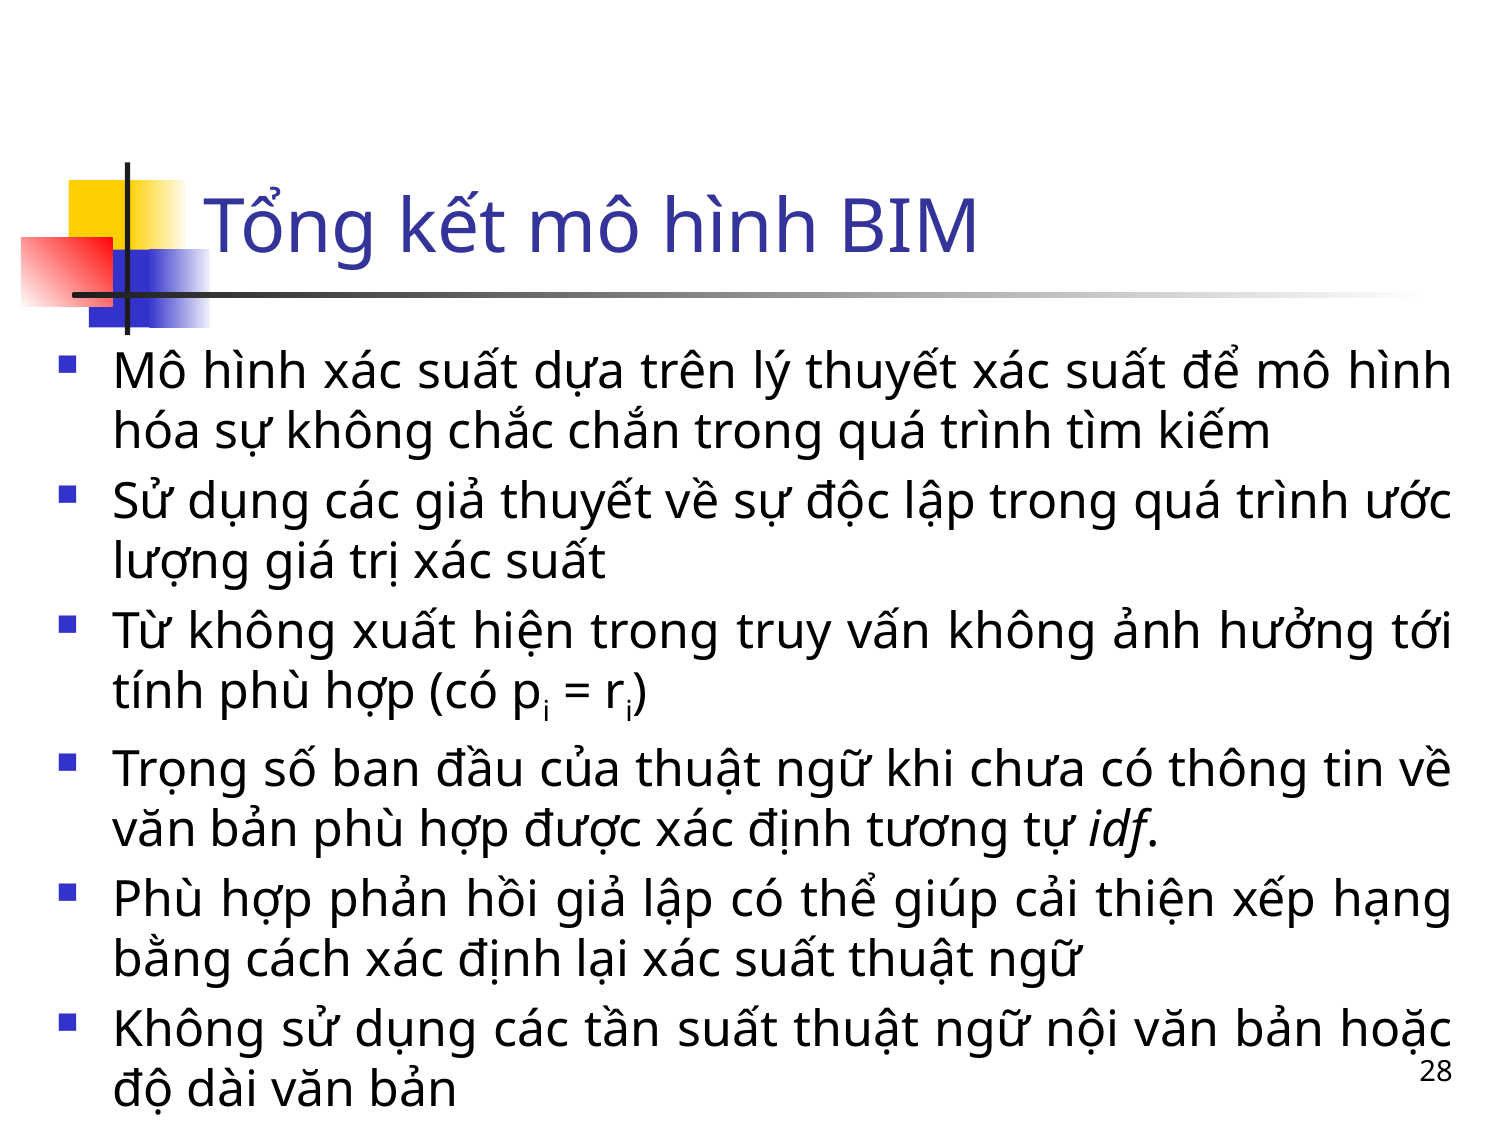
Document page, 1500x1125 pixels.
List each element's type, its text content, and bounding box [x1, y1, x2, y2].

title Tổng kết mô hình BIM [188, 35, 1468, 275]
list Mô hình xác suất dựa trên lý thuyết xác suất để mô hình hóa sự không chắc chắn trong quá trình tìm kiếm Sử dụng các giả thuyết về sự độc lập trong quá trình ước lượng giá trị xác suất Từ không xuất hiện trong truy vấn không ảnh hưởng tới tính phù hợp (có pi = ri) Trọng số ban đầu của thuật ngữ khi chưa có thông tin về văn bản phù hợp được xác định tương tự idf. Phù hợp phản hồi giả lập có thể giúp cải thiện xếp hạng bằng cách xác định lại xác suất thuật ngữ Không sử dụng các tần suất thuật ngữ nội văn bản hoặc độ dài văn bản [41, 331, 1469, 1035]
slide_number <number> [1155, 1024, 1468, 1100]
